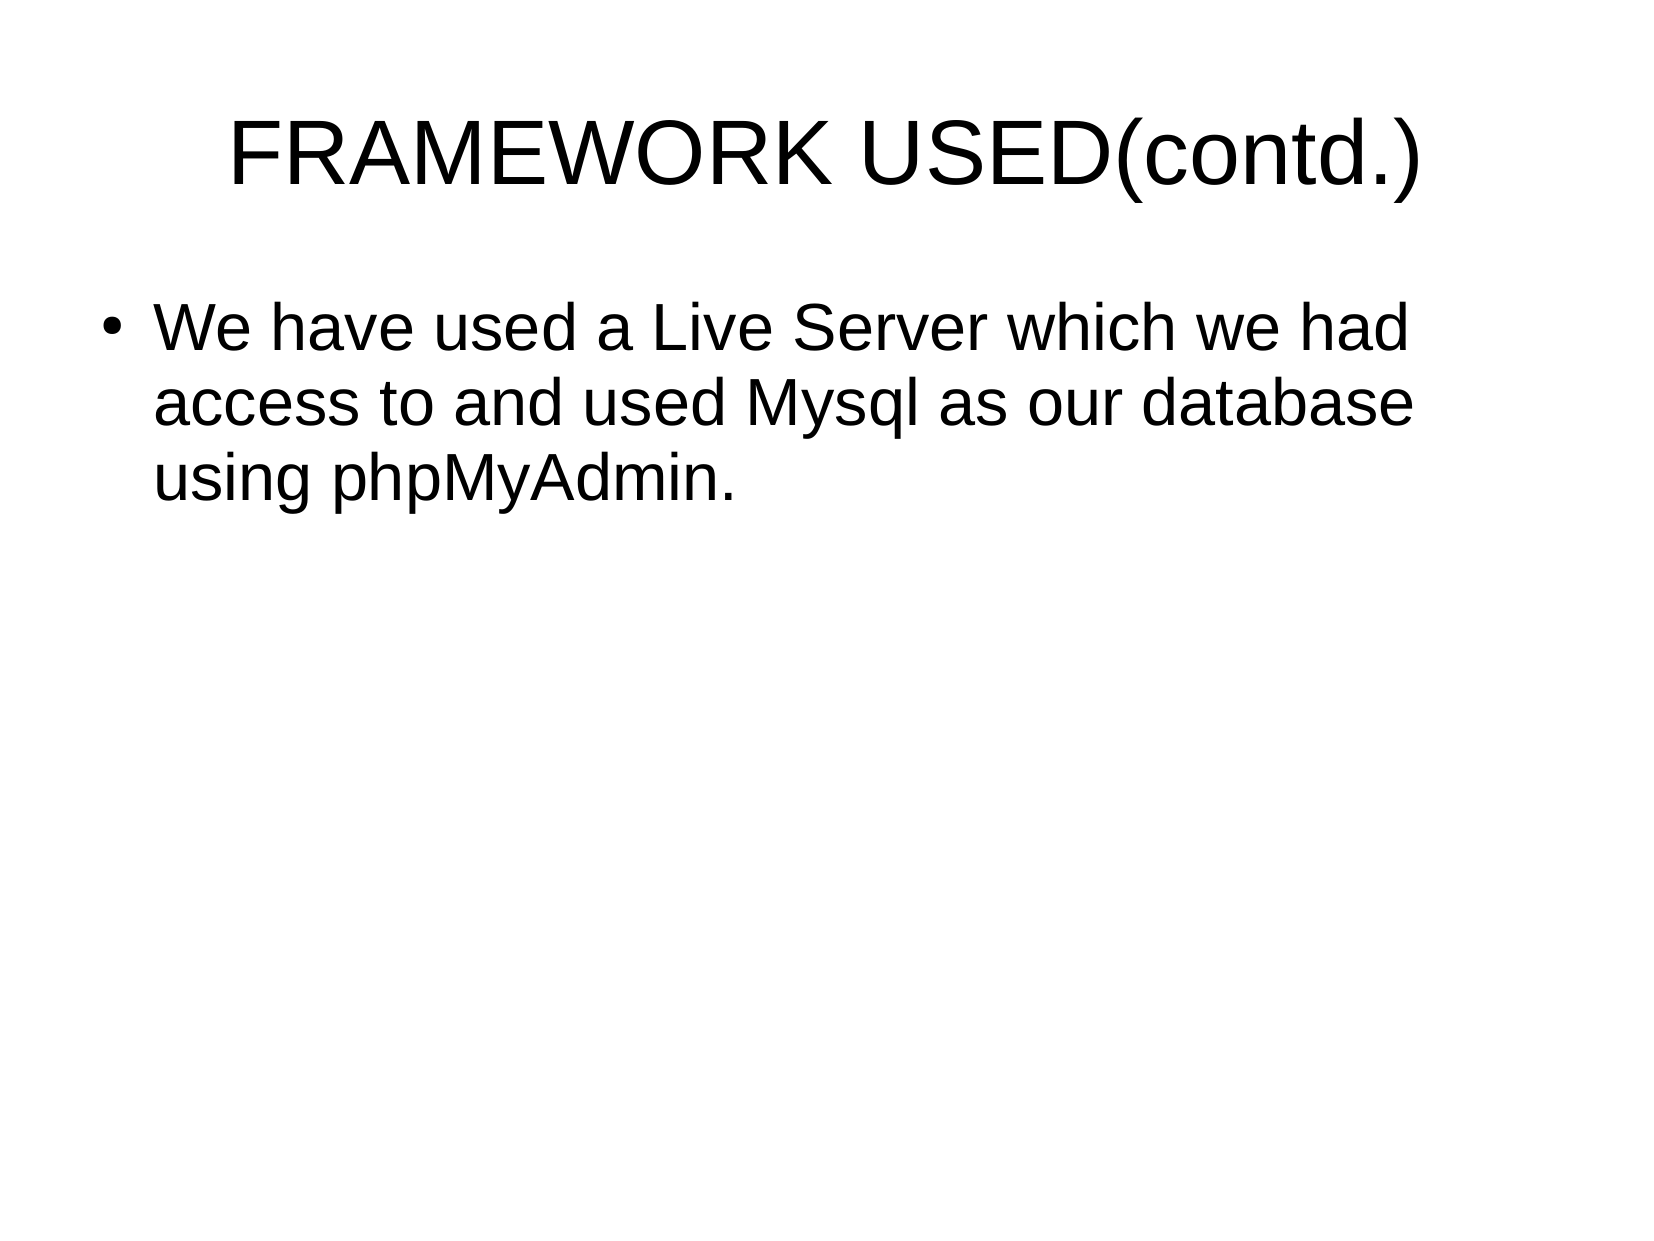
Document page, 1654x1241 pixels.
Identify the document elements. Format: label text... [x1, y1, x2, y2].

title FRAMEWORK USED(contd.) [82, 49, 1571, 257]
list We have used a Live Server which we had access to and used Mysql as our database using phpMyAdmin. [82, 290, 1571, 1010]
